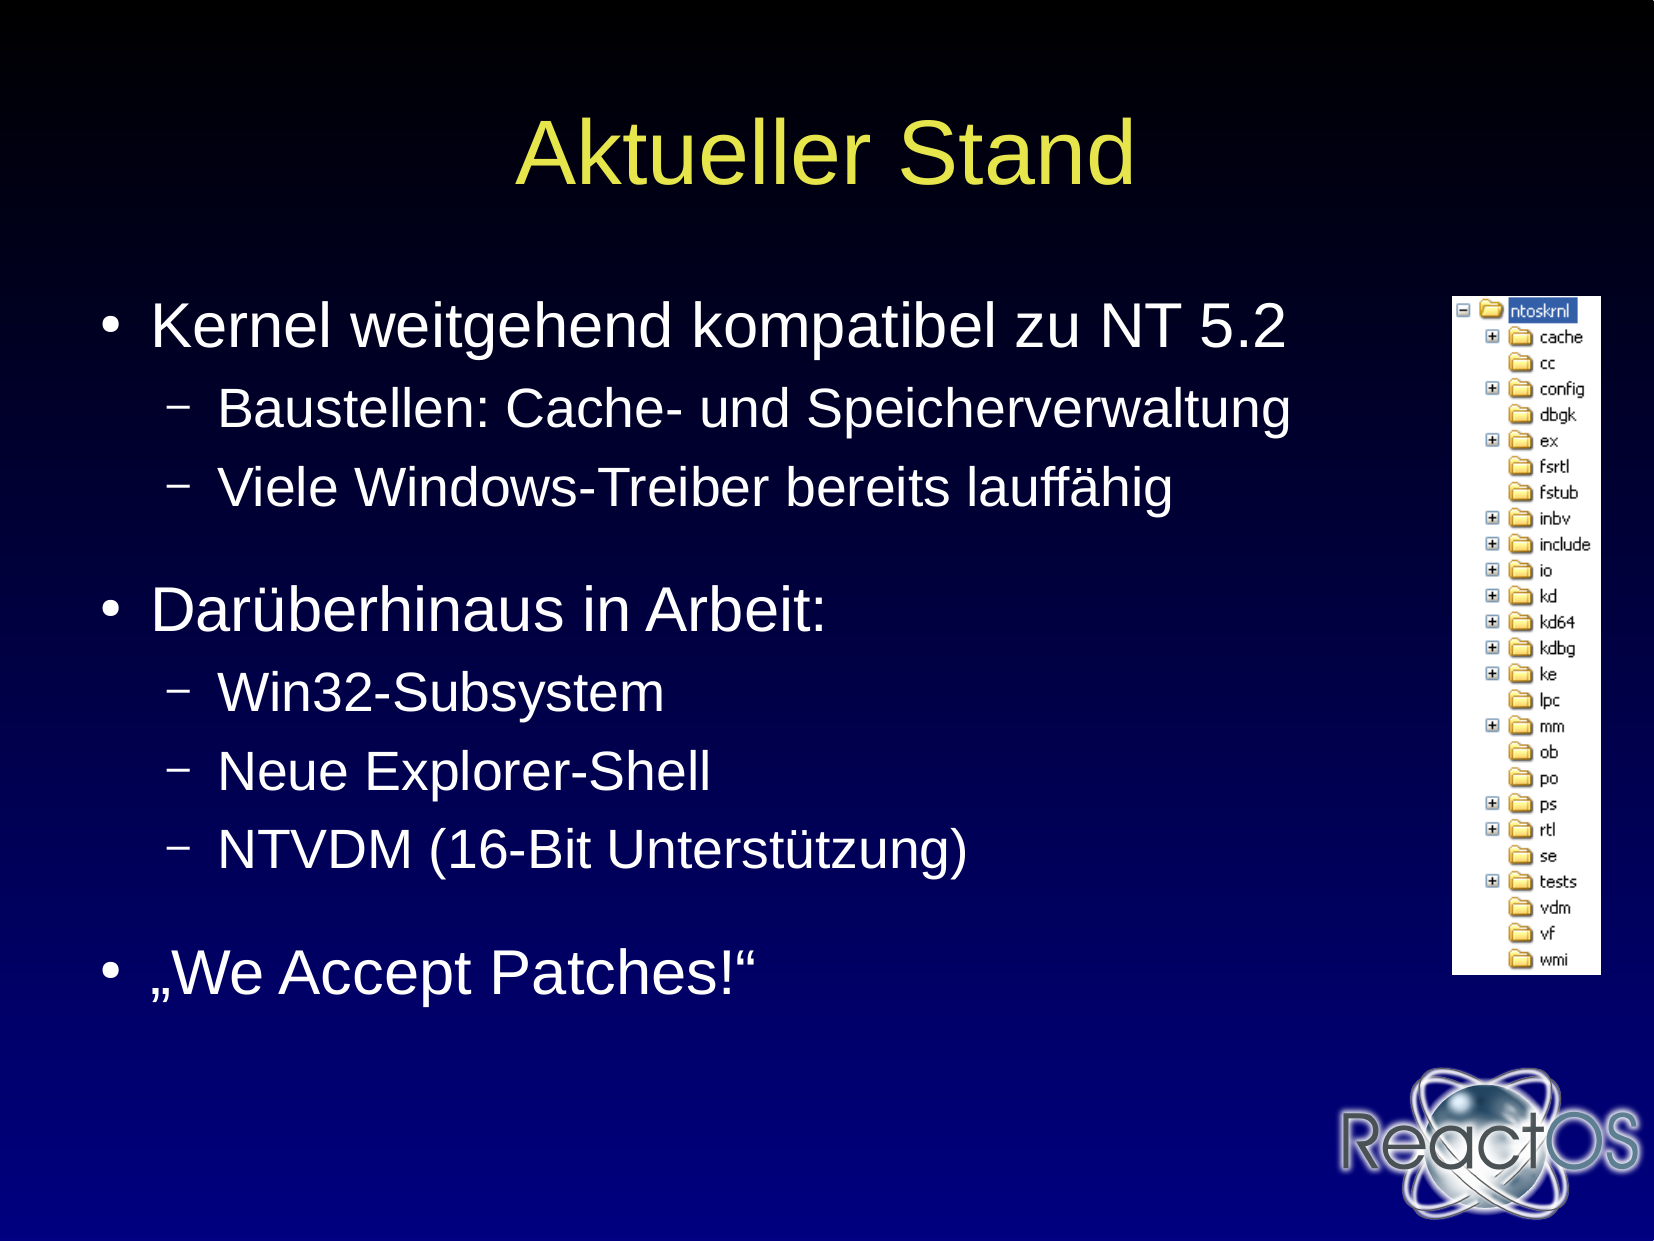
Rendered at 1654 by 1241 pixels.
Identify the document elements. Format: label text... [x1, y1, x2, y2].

picture [1328, 1055, 1654, 1235]
list Kernel weitgehend kompatibel zu NT 5.2 Baustellen: Cache- und Speicherverwaltung Viele Windows-Treiber bereits lauffähig Darüberhinaus in Arbeit: Win32-Subsystem Neue Explorer-Shell NTVDM (16-Bit Unterstützung) „We Accept Patches!“ [82, 290, 1571, 1010]
picture [1452, 296, 1601, 975]
title Aktueller Stand [82, 49, 1571, 257]
